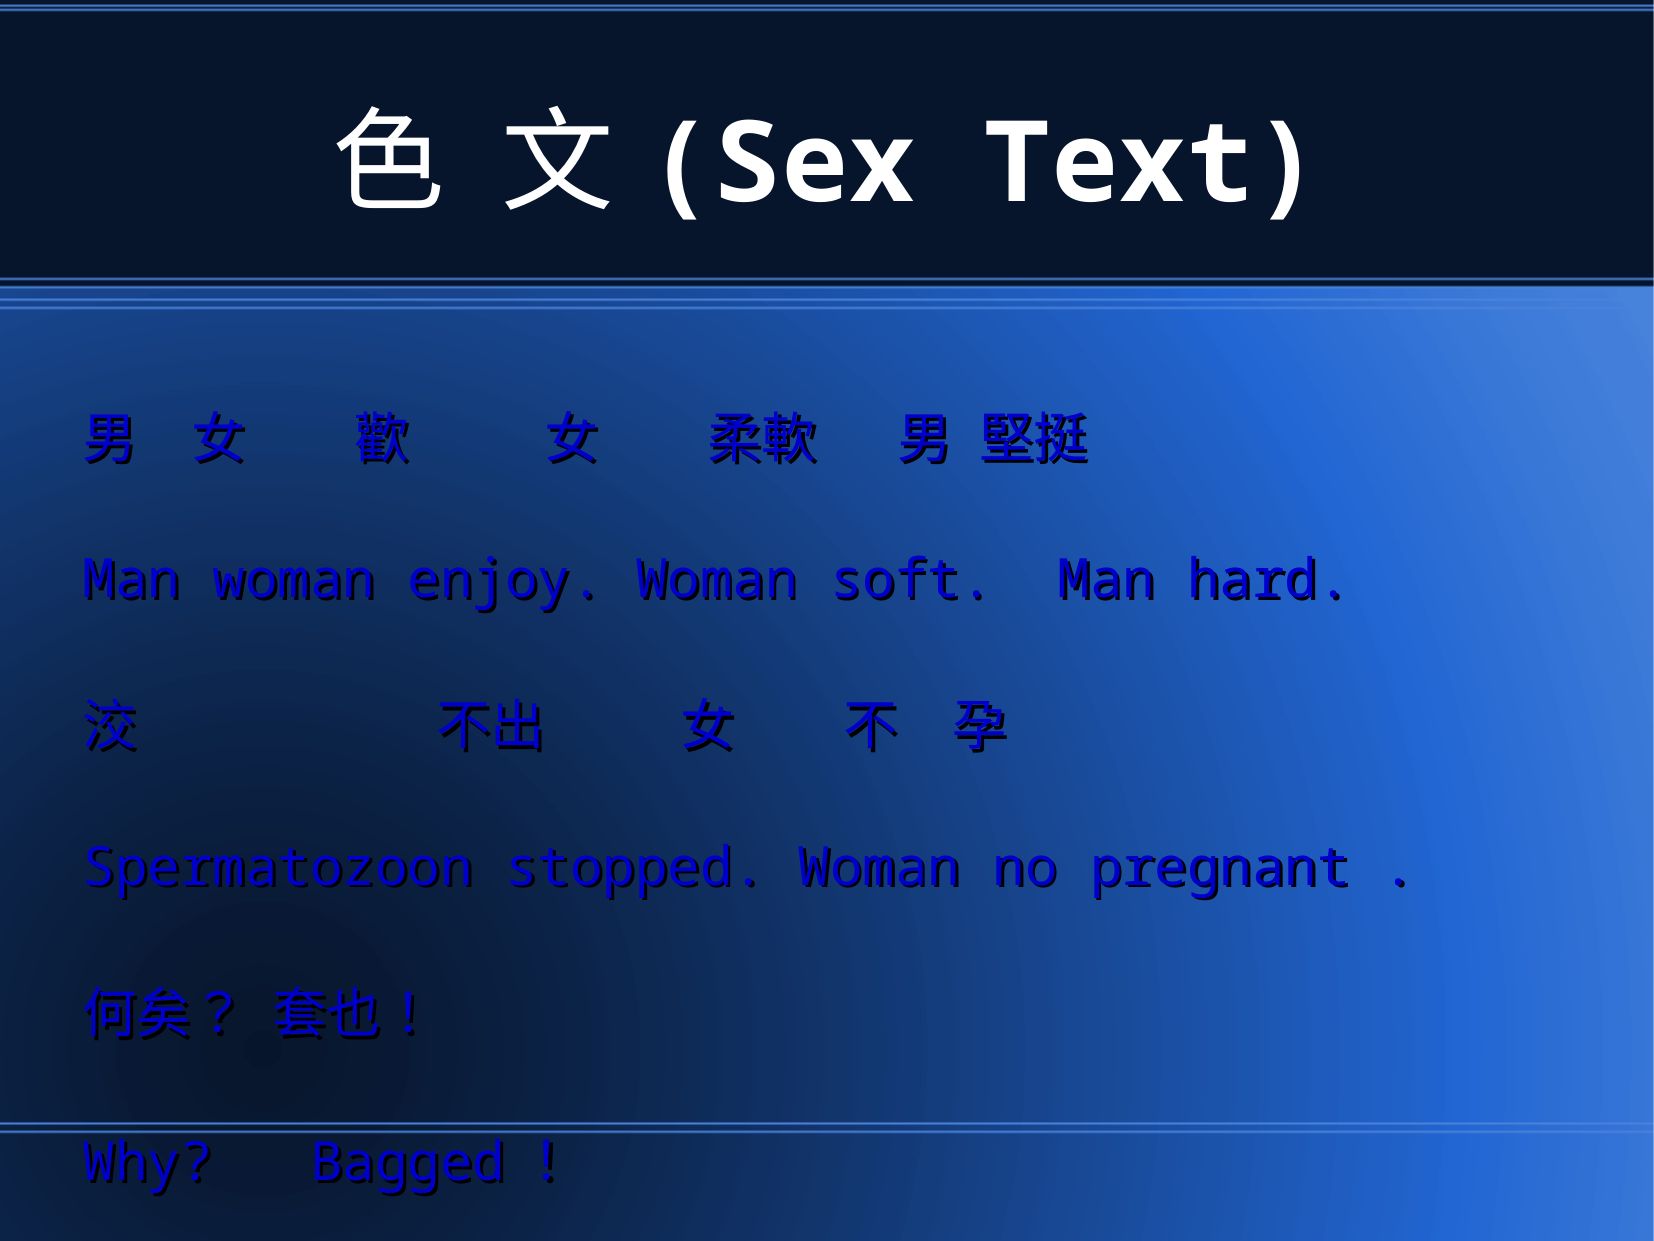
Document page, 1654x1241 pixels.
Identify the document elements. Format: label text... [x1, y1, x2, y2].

picture [0, 0, 1654, 1241]
title 色 文(Sex Text) [82, 49, 1571, 257]
list 男 女 歡 女 柔軟 男 堅挺 Man woman enjoy. Woman soft. Man hard. 洨 不出 女 不 孕 Spermatozoon stopped. Woman no pregnant . 何矣？ 套也！ Why? Bagged！ [82, 355, 1571, 1241]
